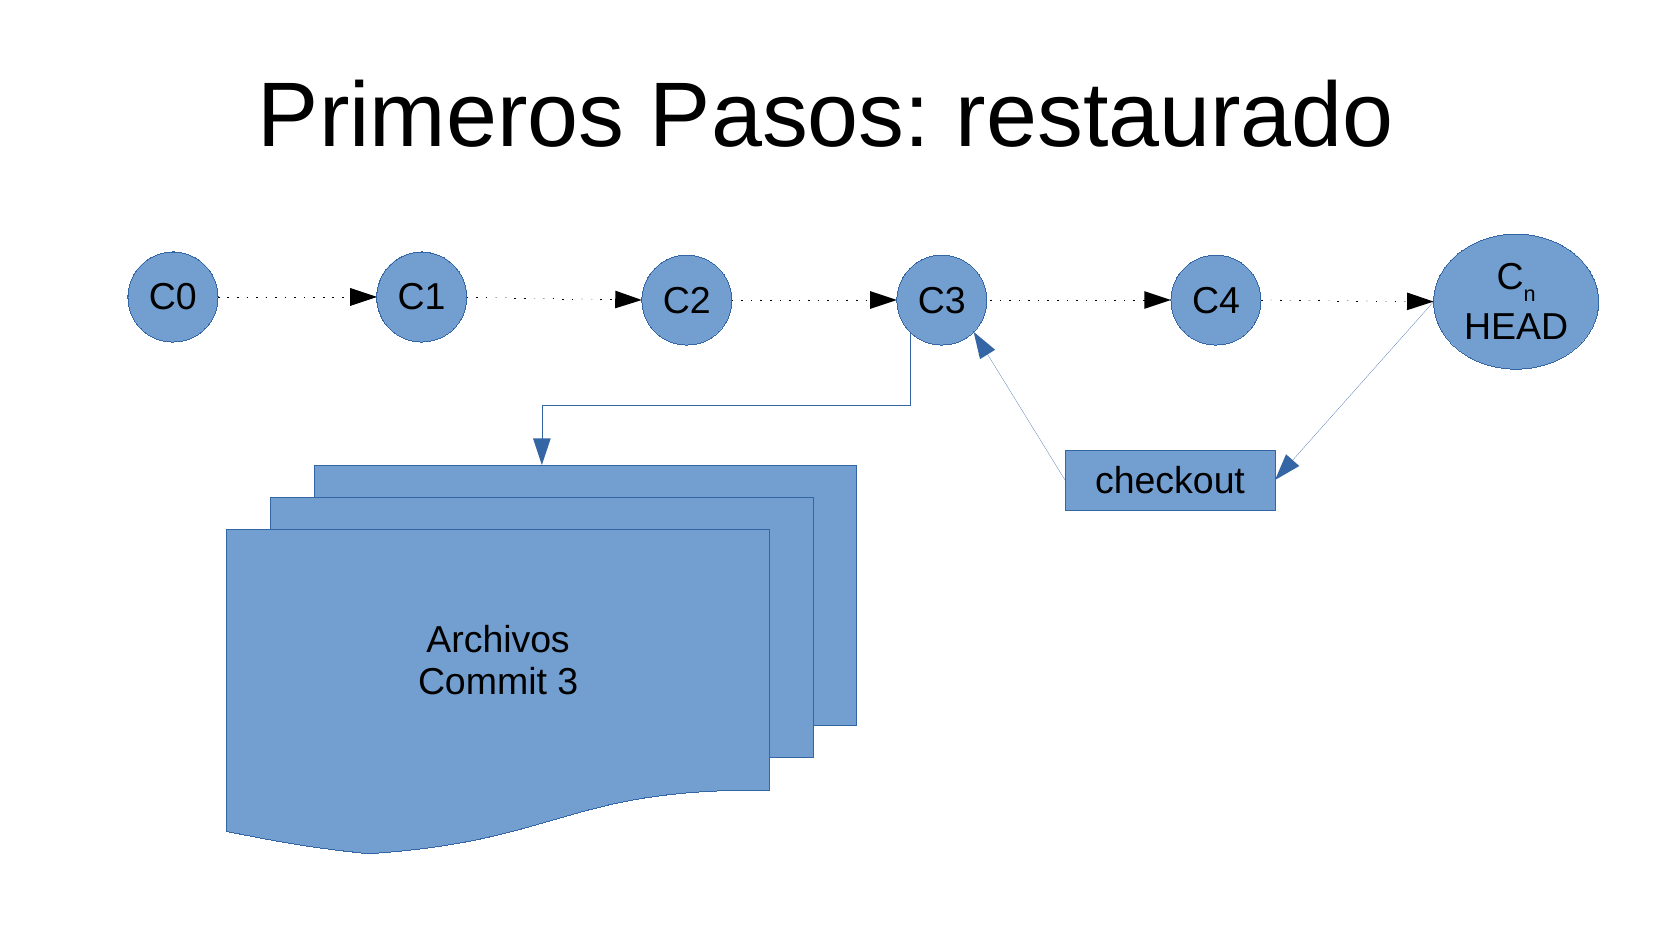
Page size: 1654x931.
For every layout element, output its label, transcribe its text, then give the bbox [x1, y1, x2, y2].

text_box C1 [376, 251, 467, 343]
text_box C3 [896, 255, 987, 346]
text_box checkout [1065, 450, 1276, 511]
text_box C2 [641, 255, 732, 346]
text_box Archivos Commit 3 [226, 465, 857, 854]
text_box C0 [127, 251, 219, 343]
title Primeros Pasos: restaurado [82, 37, 1571, 193]
text_box C4 [1170, 255, 1262, 346]
text_box Cn HEAD [1433, 234, 1599, 370]
